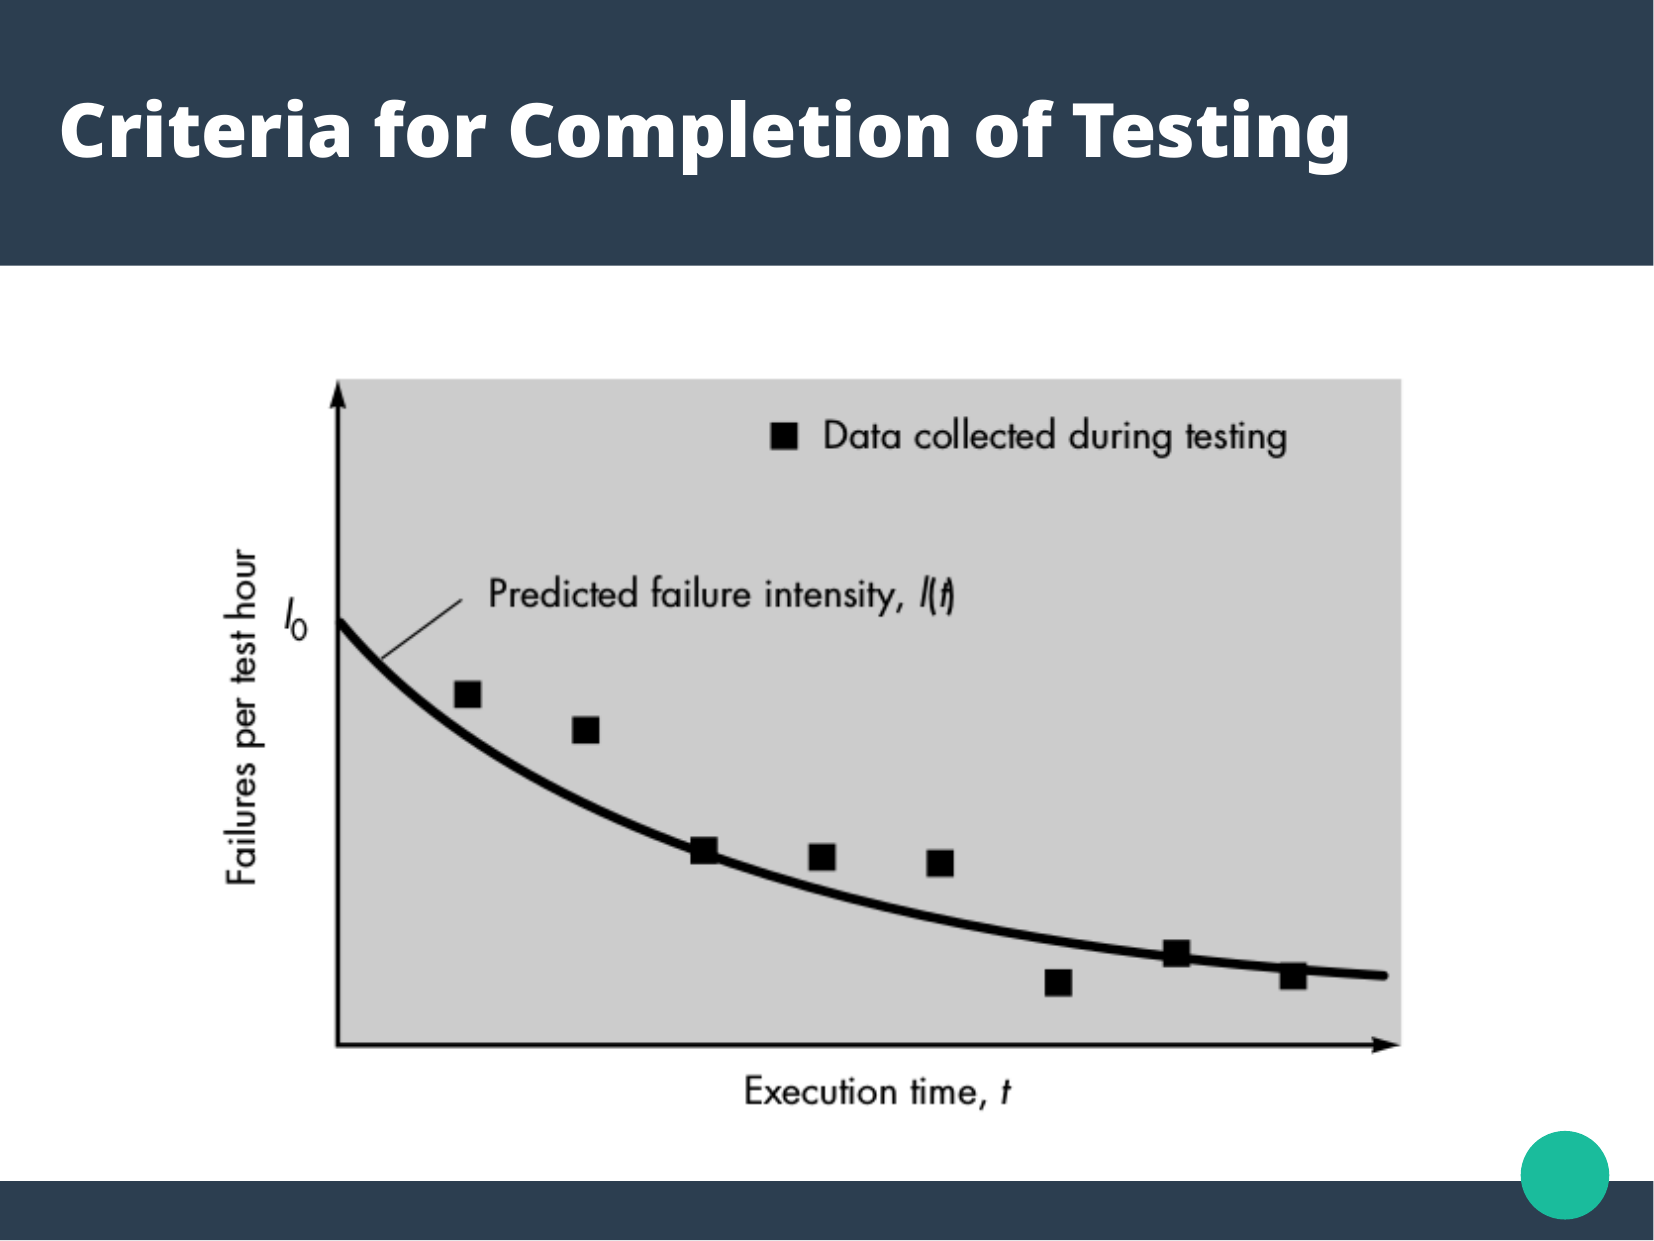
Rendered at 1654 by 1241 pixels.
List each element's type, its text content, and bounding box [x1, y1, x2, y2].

picture [190, 324, 1463, 1152]
title Criteria for Completion of Testing [59, 49, 1595, 207]
